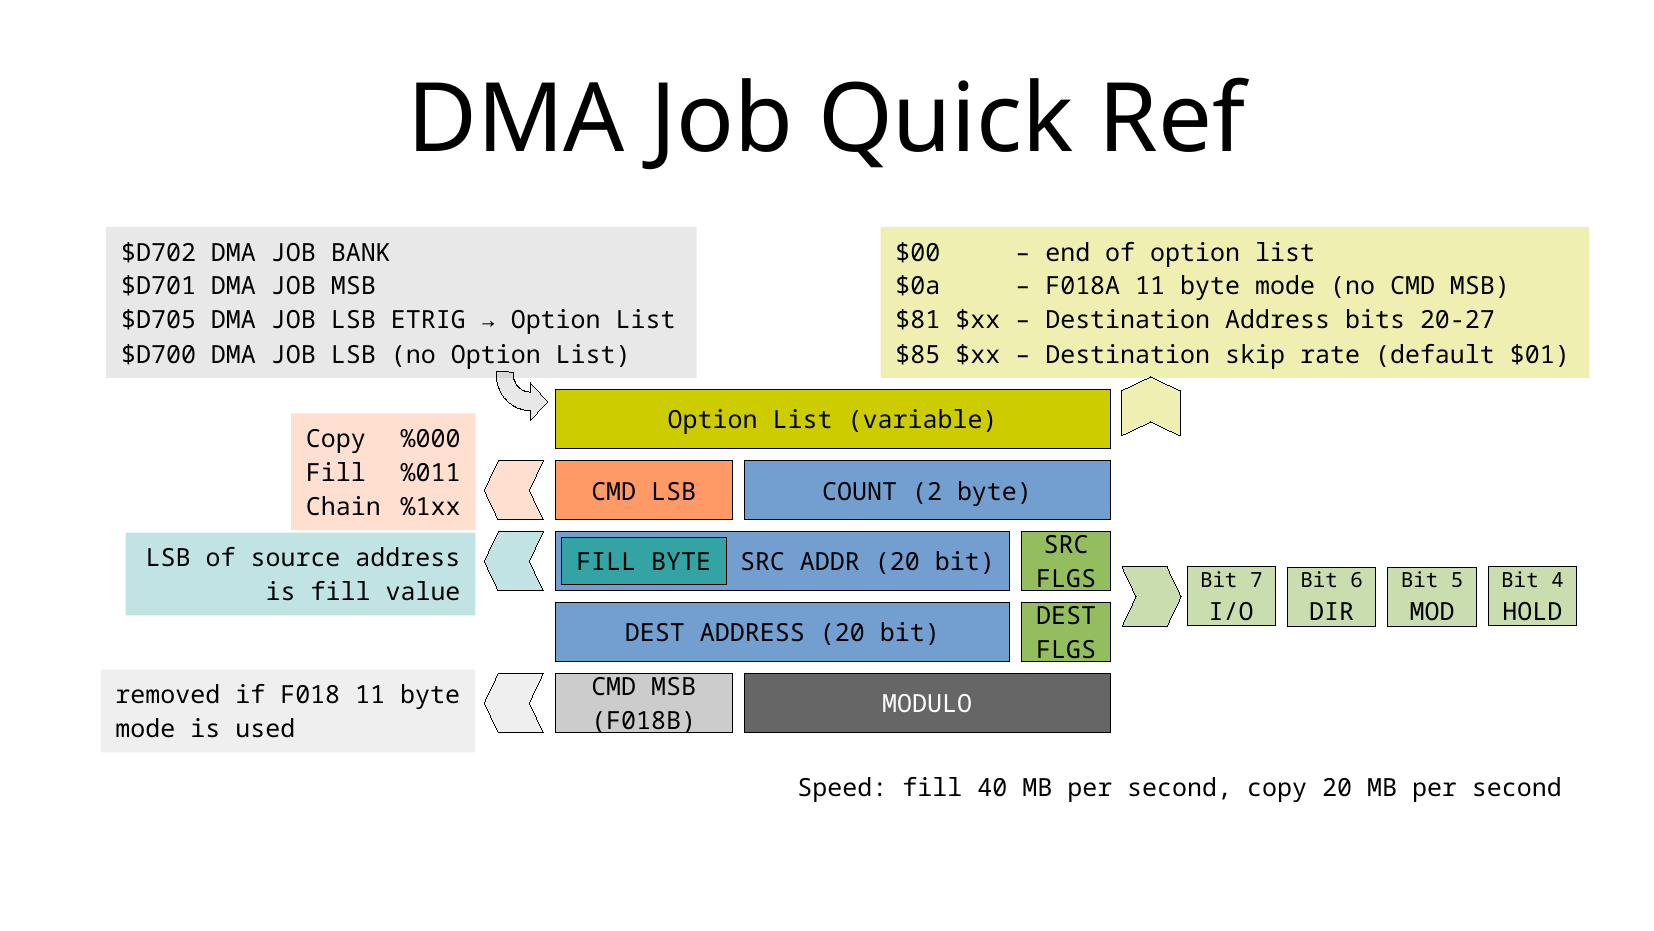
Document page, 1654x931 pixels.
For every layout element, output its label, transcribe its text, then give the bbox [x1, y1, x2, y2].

text_box $D702 DMA JOB BANK $D701 DMA JOB MSB $D705 DMA JOB LSB ETRIG → Option List $D700 DMA JOB LSB (no Option List) [106, 226, 697, 367]
text_box Option List (variable) [555, 389, 1111, 449]
text_box [1122, 566, 1182, 627]
text_box MODULO [744, 673, 1111, 733]
text_box Bit 4 HOLD [1488, 566, 1577, 626]
text_box Bit 6 DIR [1287, 567, 1376, 627]
text_box COUNT (2 byte) [744, 460, 1111, 520]
text_box Bit 5 MOD [1387, 567, 1477, 627]
text_box [484, 460, 544, 520]
text_box DEST FLGS [1021, 602, 1111, 662]
title DMA Job Quick Ref [82, 37, 1571, 193]
text_box DEST ADDRESS (20 bit) [555, 602, 1010, 662]
text_box [484, 531, 544, 591]
text_box FILL BYTE [561, 537, 727, 585]
text_box [484, 673, 544, 733]
text_box LSB of source address is fill value [125, 532, 476, 610]
text_box [1121, 376, 1181, 436]
text_box CMD MSB (F018B) [555, 673, 733, 733]
text_box Speed: fill 40 MB per second, copy 20 MB per second [782, 761, 1578, 808]
text_box $00 – end of option list $0a – F018A 11 byte mode (no CMD MSB) $81 $xx – Destination Address bits 20-27 $85 $xx – Destination skip rate (default $01) [880, 226, 1590, 367]
text_box Bit 7 I/O [1187, 566, 1276, 626]
text_box SRC FLGS [1021, 531, 1111, 591]
text_box CMD LSB [555, 460, 733, 520]
text_box removed if F018 11 byte mode is used [100, 669, 476, 747]
text_box [496, 371, 548, 421]
text_box SRC ADDR (20 bit) [555, 531, 1010, 591]
text_box Copy %000 Fill %011 Chain %1xx [291, 413, 476, 522]
